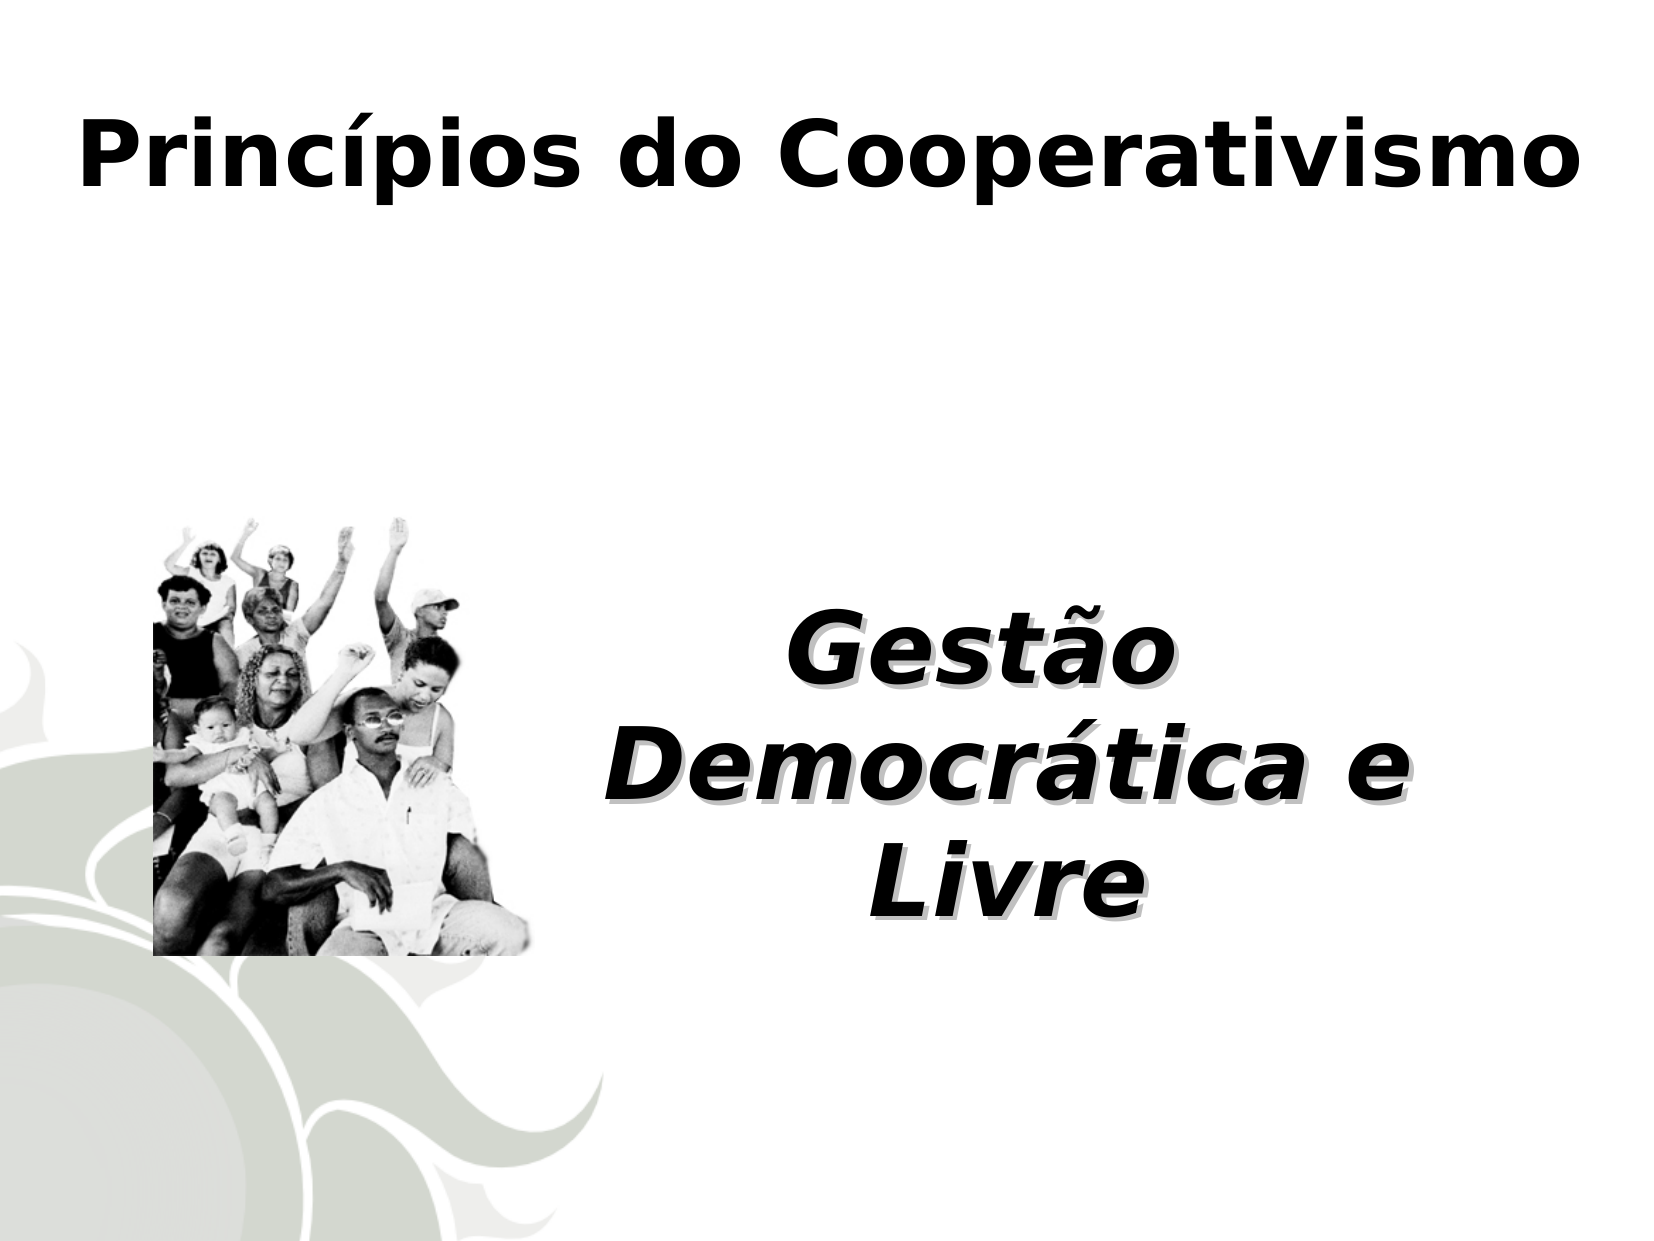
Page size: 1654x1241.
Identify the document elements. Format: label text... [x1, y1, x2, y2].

picture [0, 472, 644, 1241]
list Gestão Democrática e Livre [472, 590, 1475, 940]
title Princípios do Cooperativismo [59, 51, 1602, 259]
